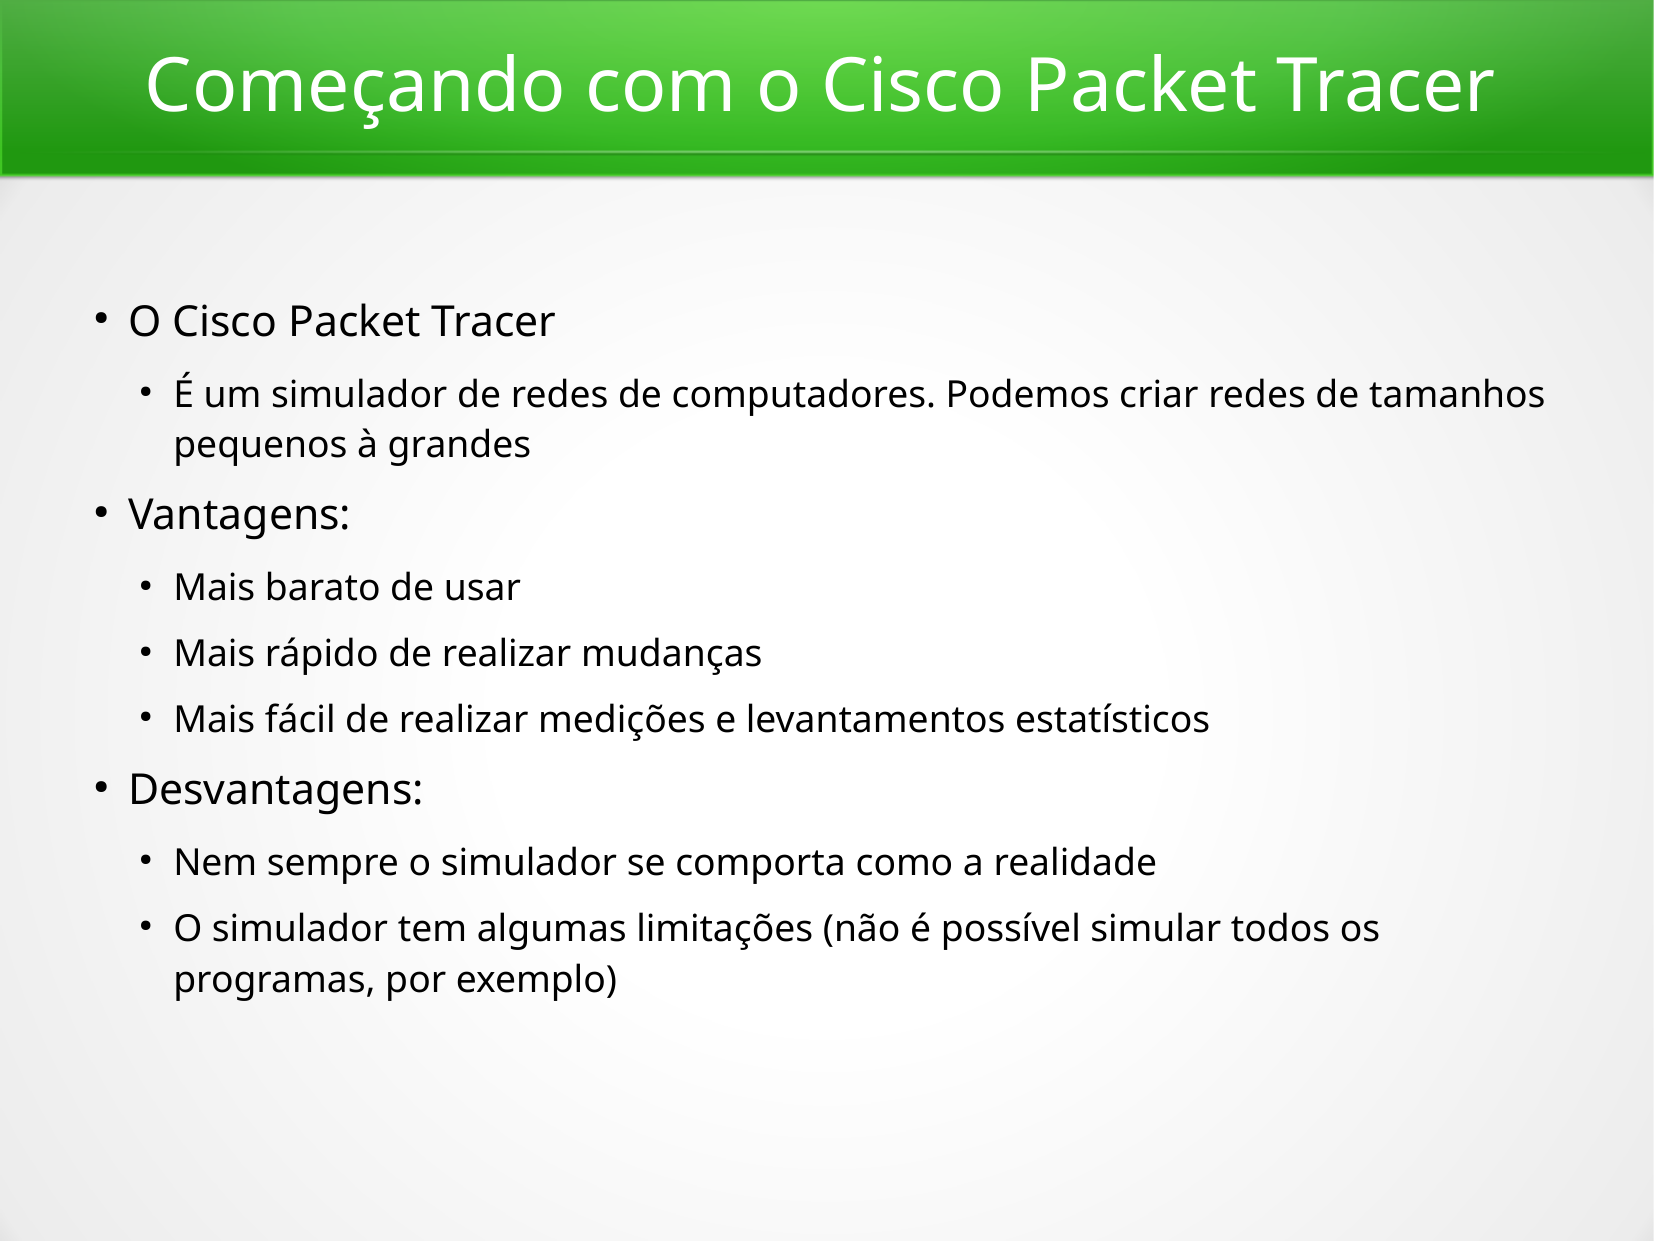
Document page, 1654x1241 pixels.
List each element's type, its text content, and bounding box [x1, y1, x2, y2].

list O Cisco Packet Tracer É um simulador de redes de computadores. Podemos criar redes de tamanhos pequenos à grandes Vantagens: Mais barato de usar Mais rápido de realizar mudanças Mais fácil de realizar medições e levantamentos estatísticos Desvantagens: Nem sempre o simulador se comporta como a realidade O simulador tem algumas limitações (não é possível simular todos os programas, por exemplo) [82, 290, 1571, 1010]
title Começando com o Cisco Packet Tracer [82, 11, 1571, 154]
picture [0, 0, 1654, 1241]
